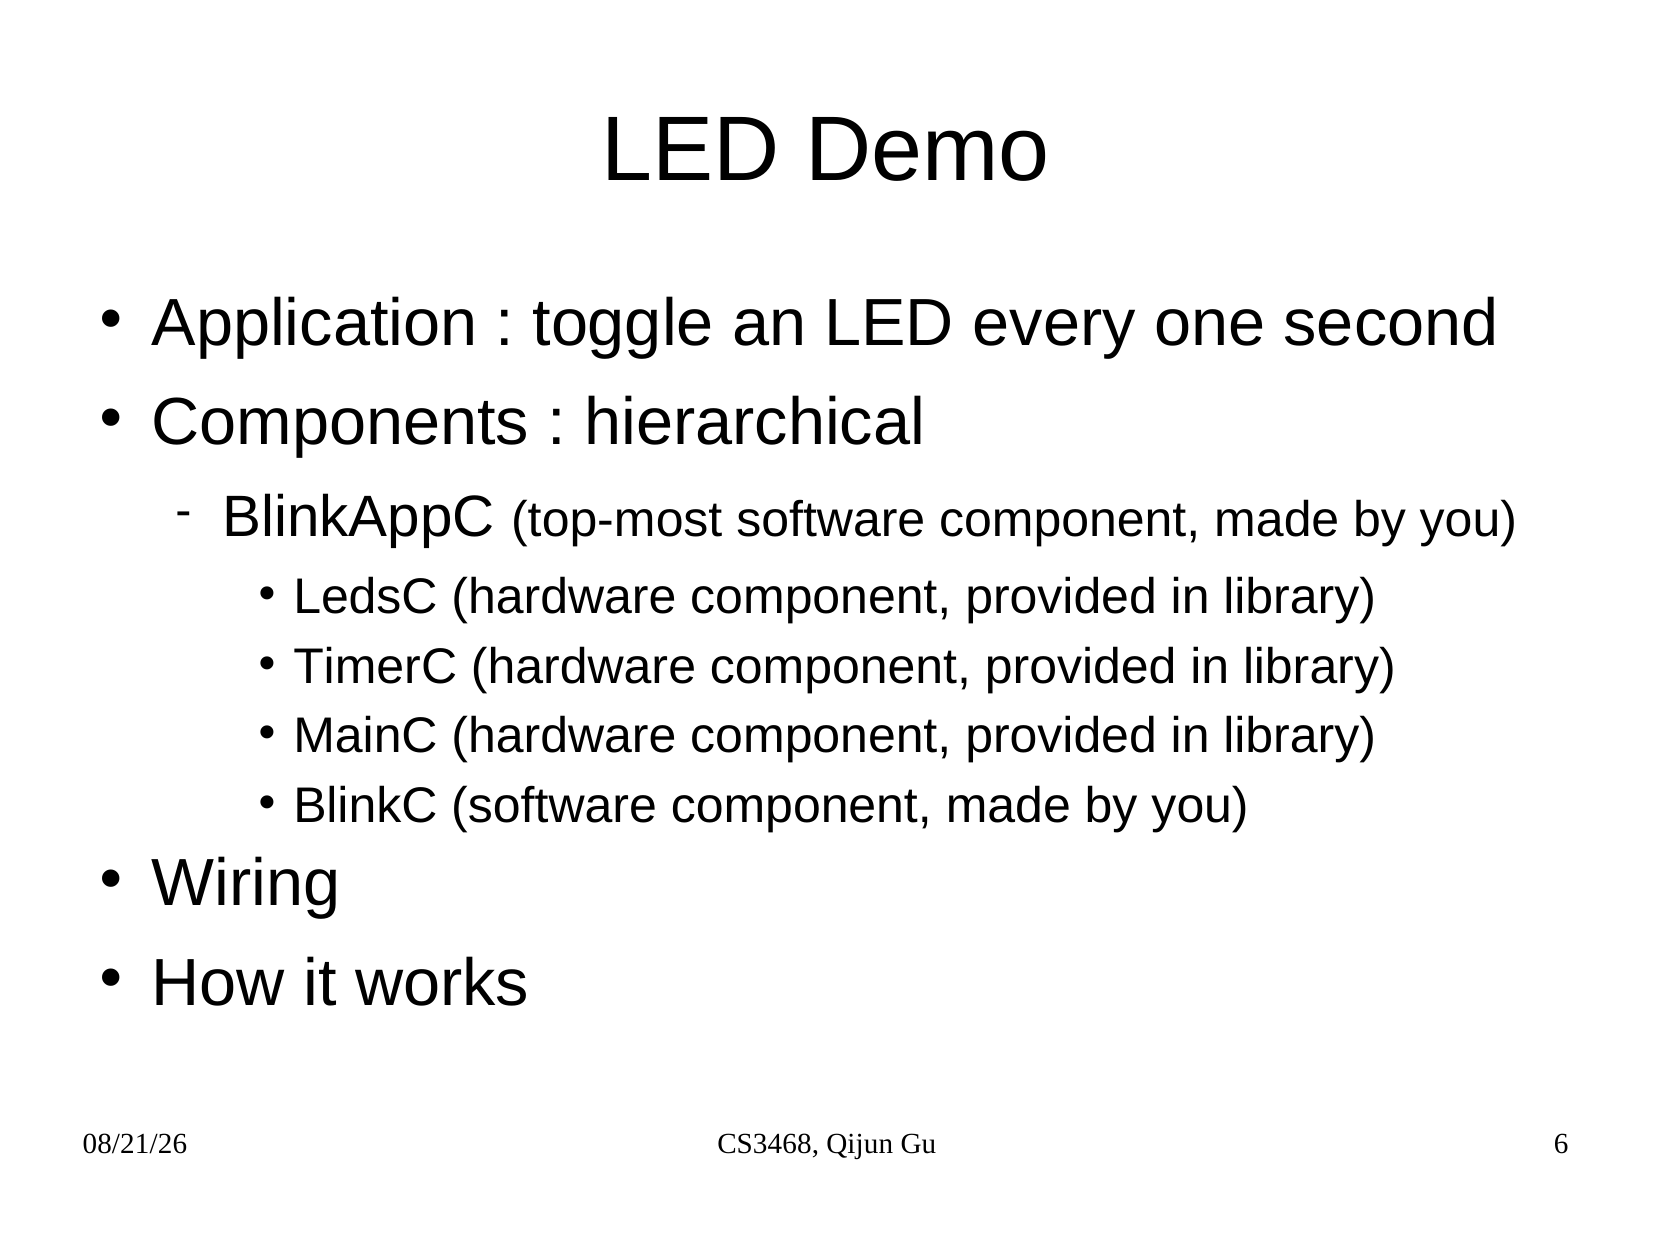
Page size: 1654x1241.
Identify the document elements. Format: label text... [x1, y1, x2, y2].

title LED Demo [82, 56, 1569, 248]
list Application : toggle an LED every one second Components : hierarchical BlinkAppC (top-most software component, made by you) LedsC (hardware component, provided in library) TimerC (hardware component, provided in library) MainC (hardware component, provided in library) BlinkC (software component, made by you) Wiring How it works [82, 290, 1569, 1093]
